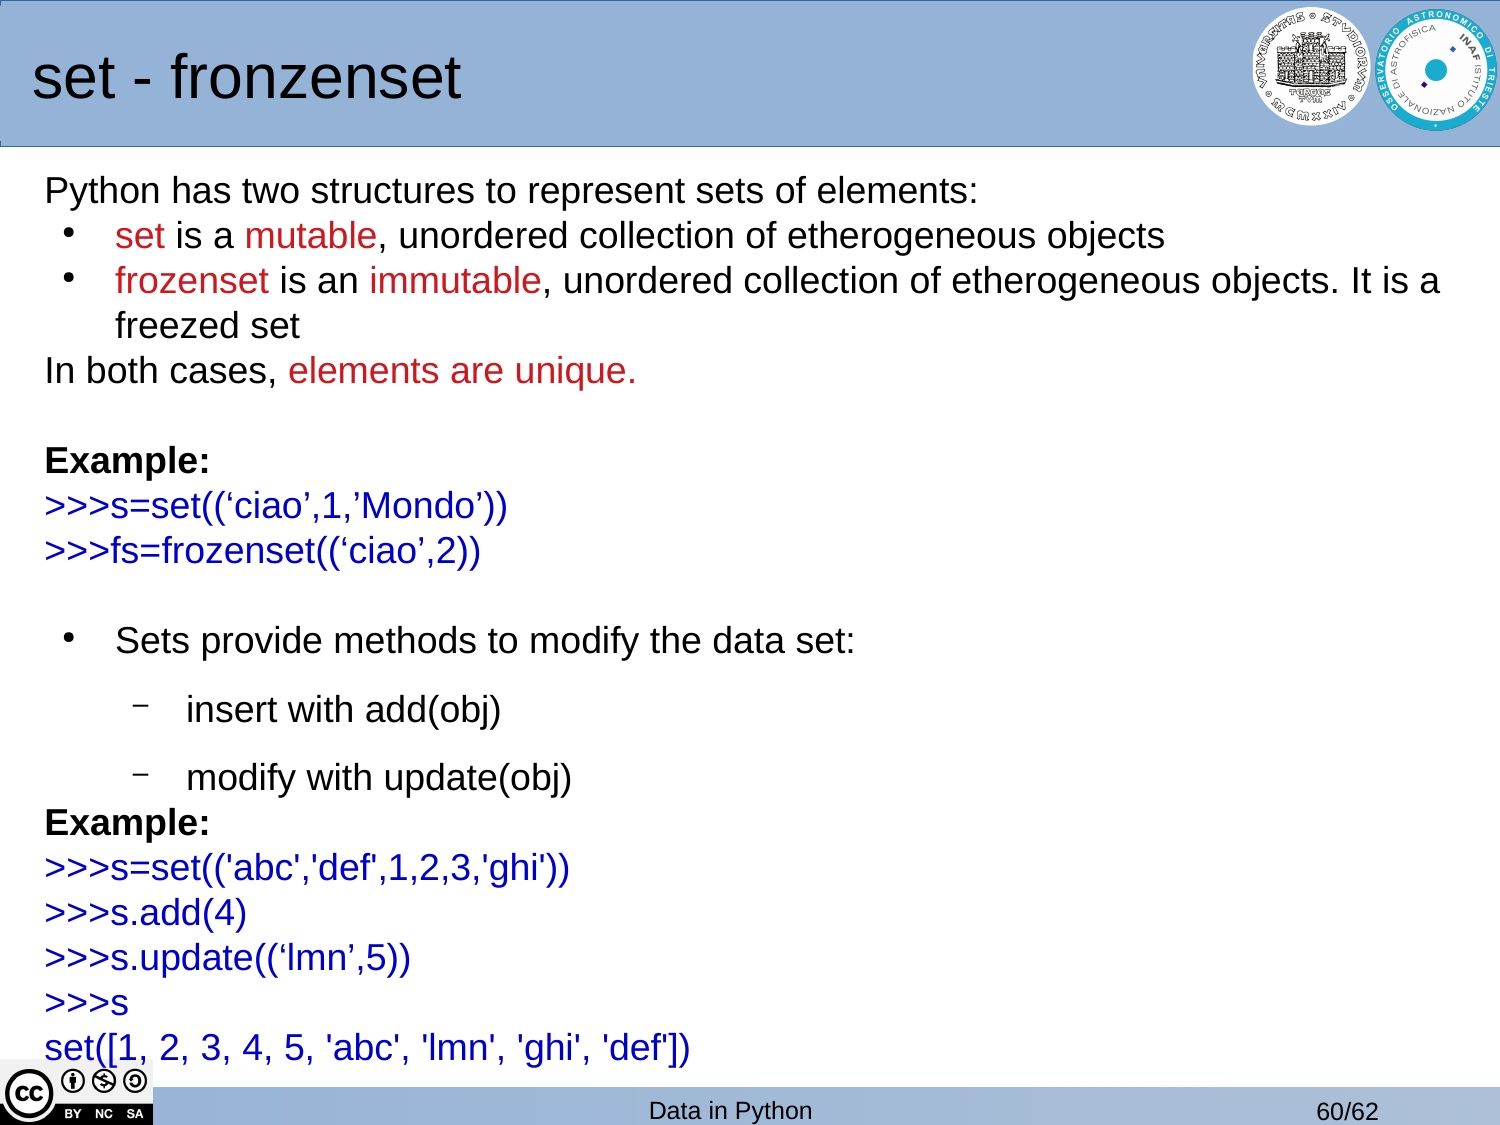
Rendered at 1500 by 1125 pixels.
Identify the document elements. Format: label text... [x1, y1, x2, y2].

list Python has two structures to represent sets of elements: set is a mutable, unordered collection of etherogeneous objects frozenset is an immutable, unordered collection of etherogeneous objects. It is a freezed set In both cases, elements are unique. Example: >>>s=set((‘ciao’,1,’Mondo’)) >>>fs=frozenset((‘ciao’,2)) Sets provide methods to modify the data set: insert with add(obj) modify with update(obj) Example: >>>s=set(('abc','def',1,2,3,'ghi')) >>>s.add(4) >>>s.update((‘lmn’,5)) >>>s set([1, 2, 3, 4, 5, 'abc', 'lmn', 'ghi', 'def']) [29, 158, 1500, 1071]
picture [1253, 0, 1500, 156]
picture [0, 1059, 153, 1125]
text_box set - fronzenset [0, 5, 1253, 141]
